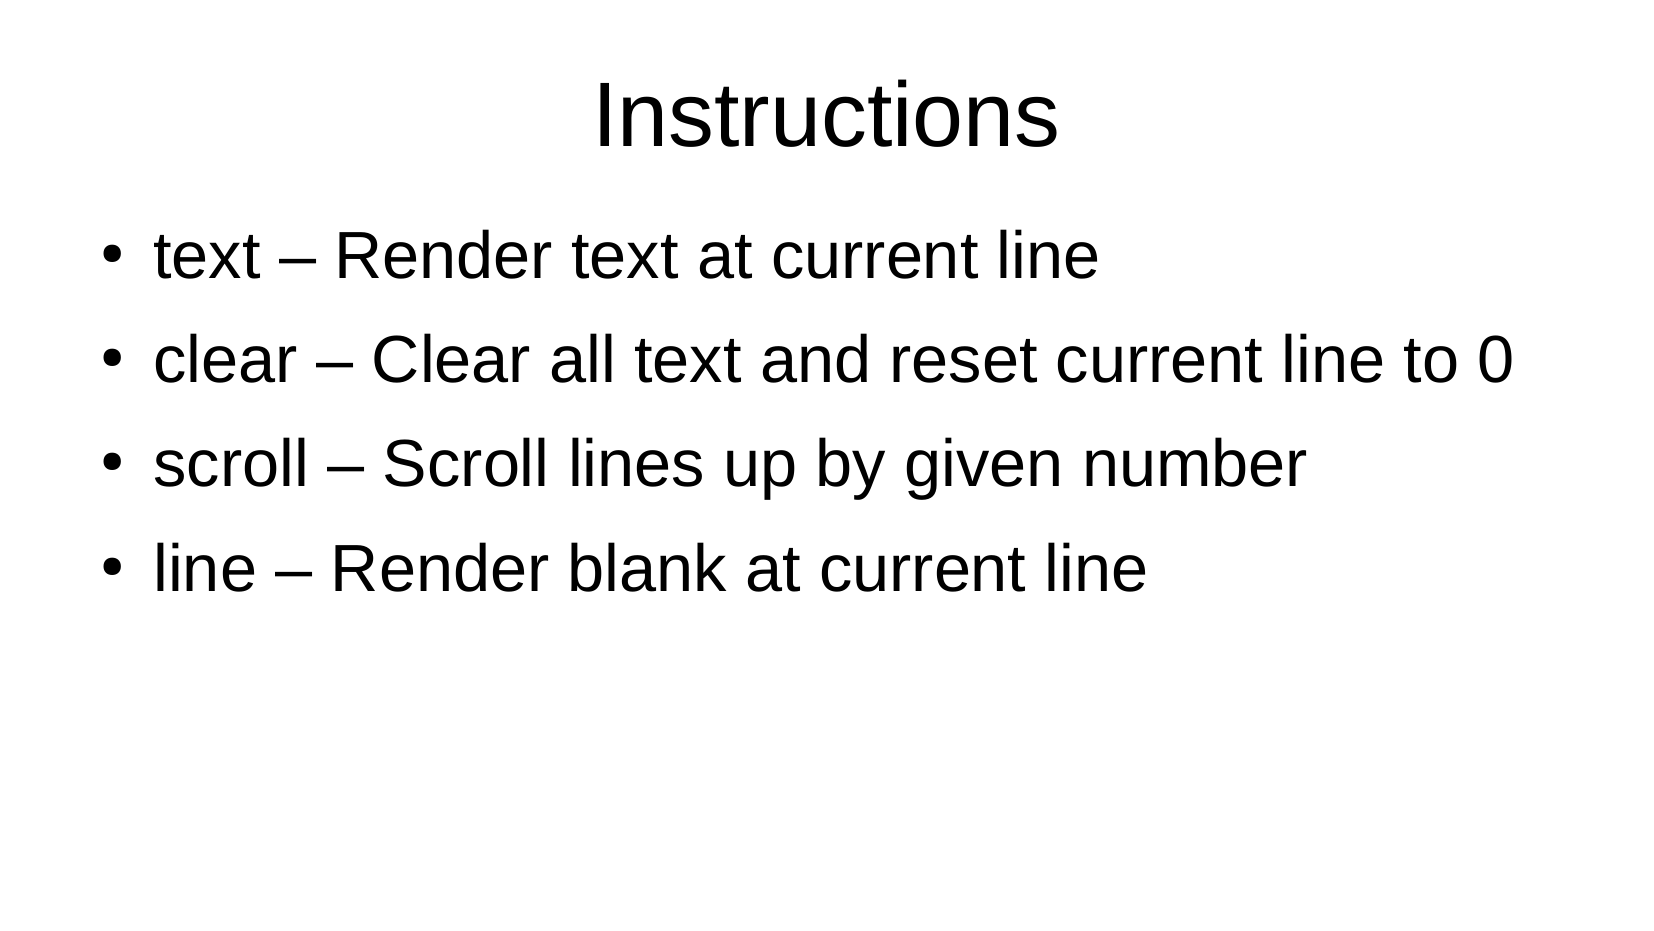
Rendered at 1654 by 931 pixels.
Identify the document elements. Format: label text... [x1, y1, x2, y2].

title Instructions [82, 37, 1571, 193]
list text – Render text at current line clear – Clear all text and reset current line to 0 scroll – Scroll lines up by given number line – Render blank at current line [82, 217, 1571, 758]
